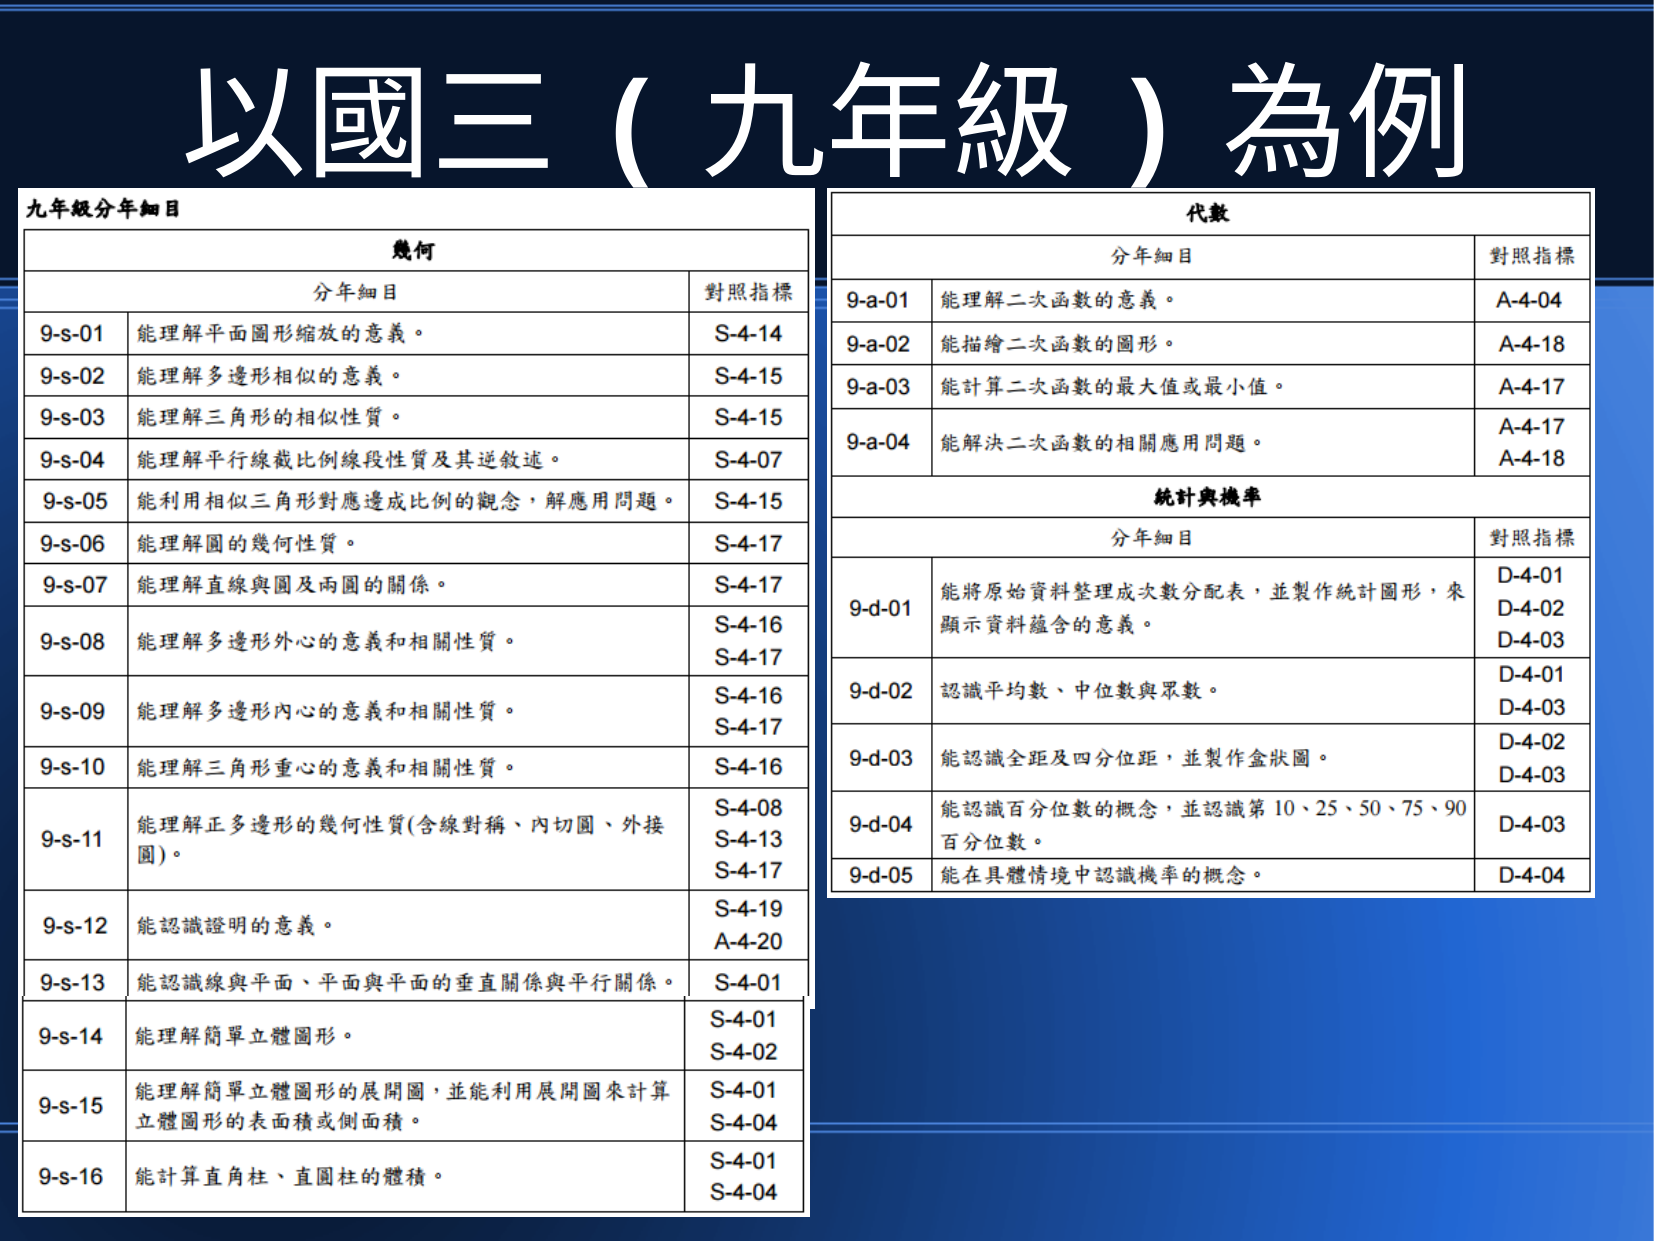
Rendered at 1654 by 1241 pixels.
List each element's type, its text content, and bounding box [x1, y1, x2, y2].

title 以國三(九年級)為例 [82, 38, 1571, 189]
picture [0, 0, 1654, 1241]
